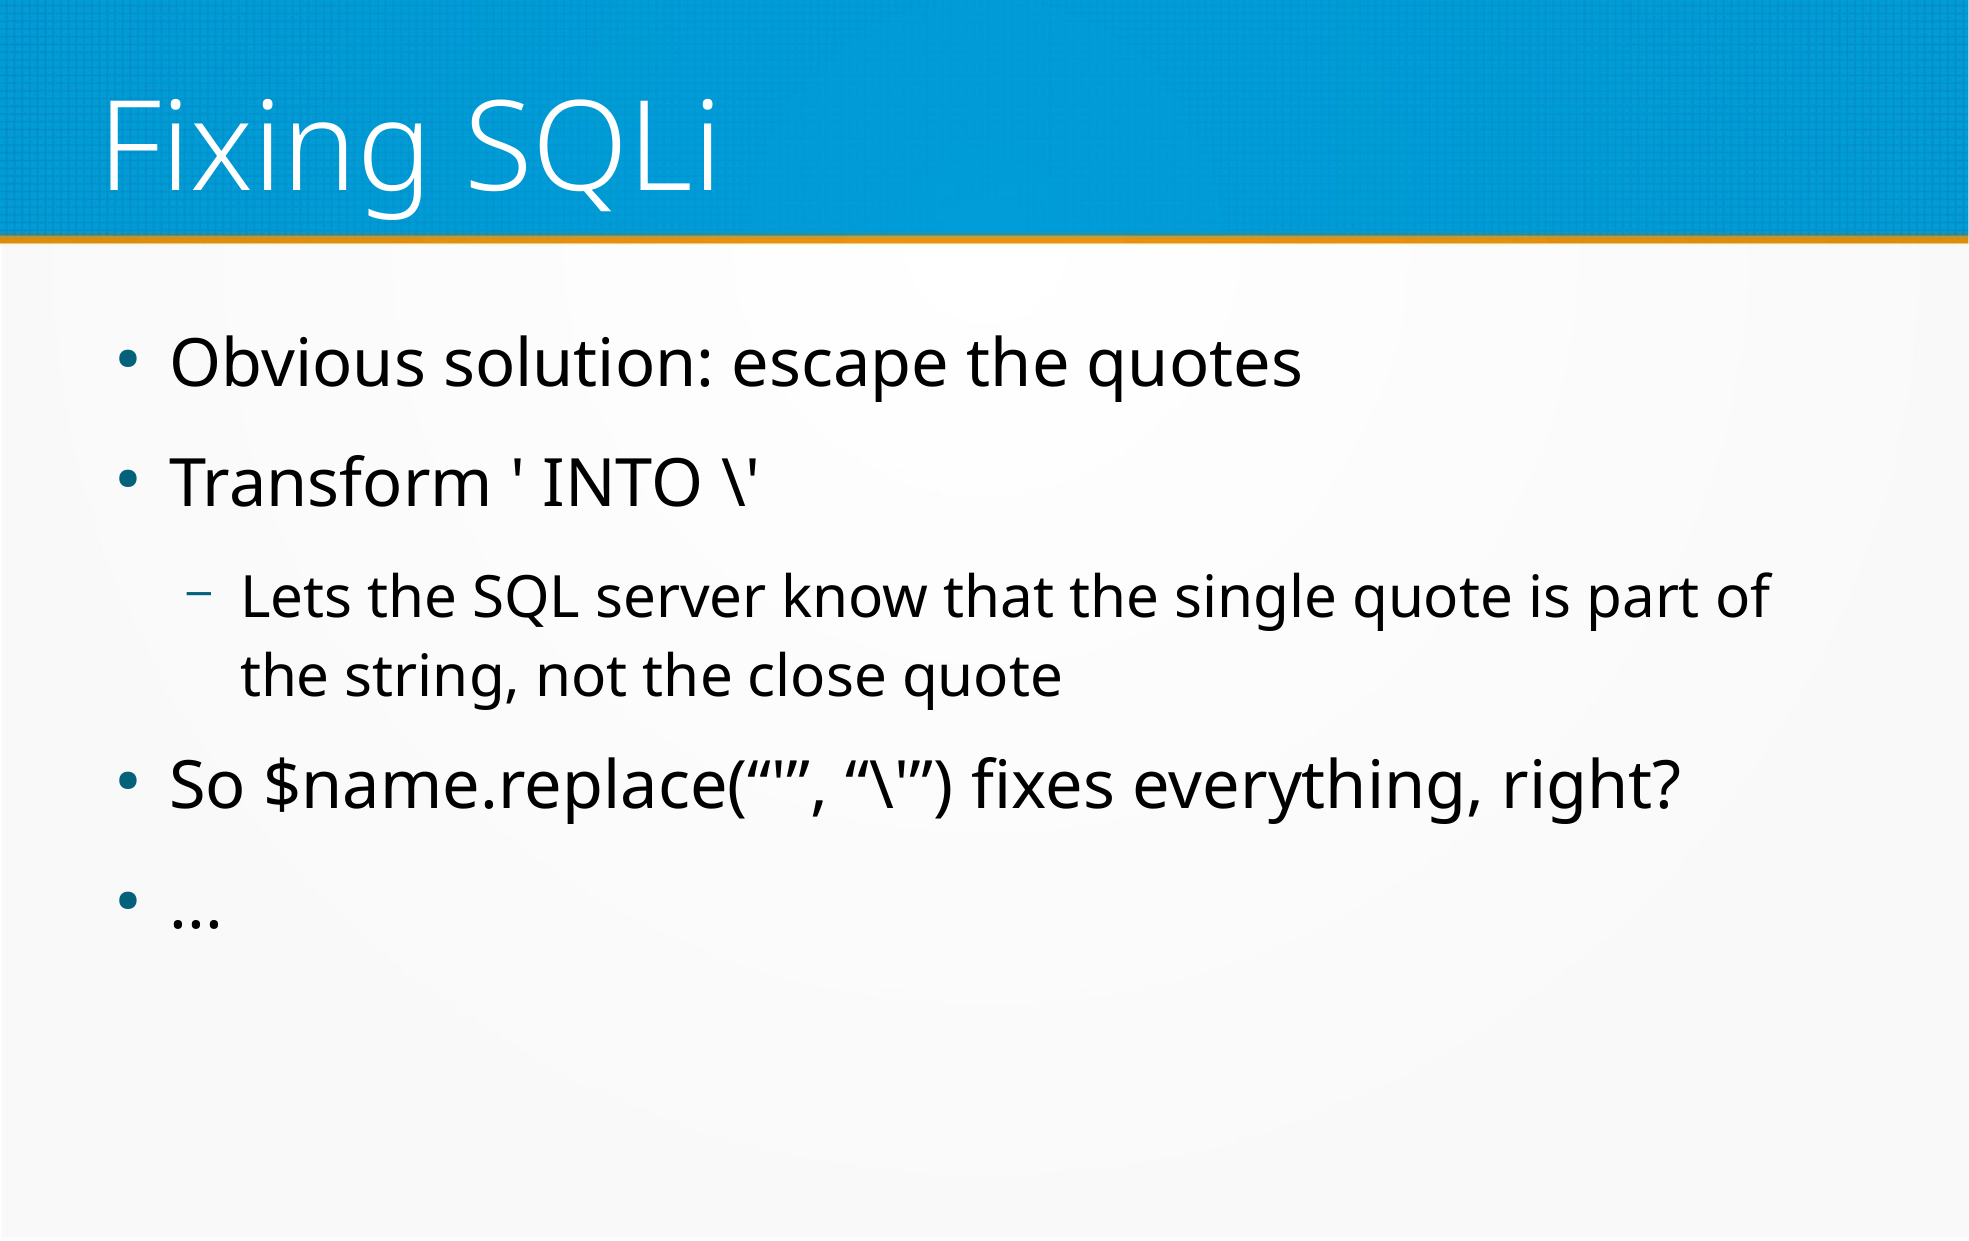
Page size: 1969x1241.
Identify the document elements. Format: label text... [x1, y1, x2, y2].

title Fixing SQLi [98, 19, 1870, 227]
list Obvious solution: escape the quotes Transform ' INTO \' Lets the SQL server know that the single quote is part of the string, not the close quote So $name.replace(“'”, “\'”) fixes everything, right? ... [98, 315, 1861, 1081]
picture [0, 233, 1969, 1241]
